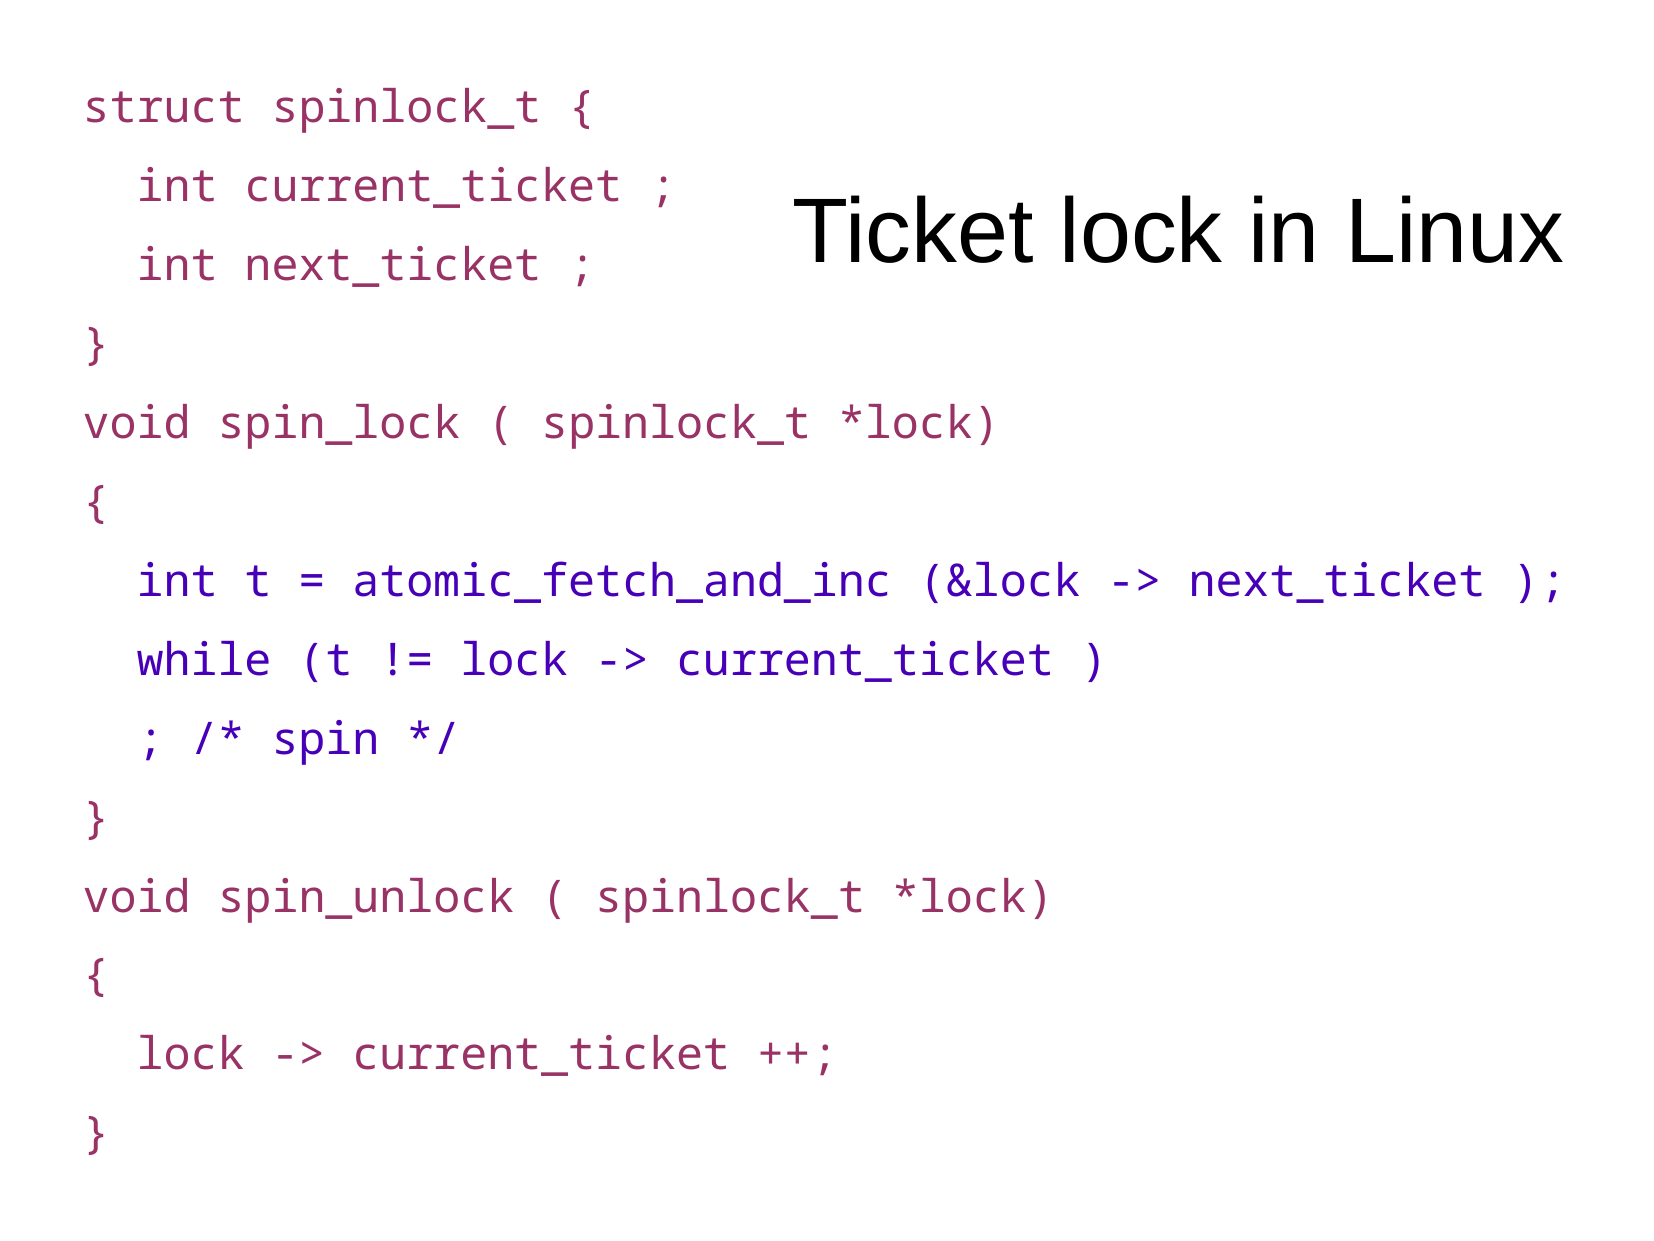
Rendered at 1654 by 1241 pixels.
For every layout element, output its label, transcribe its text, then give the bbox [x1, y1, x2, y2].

list struct spinlock_t { int current_ticket ; int next_ticket ; } void spin_lock ( spinlock_t *lock) { int t = atomic_fetch_and_inc (&lock -> next_ticket ); while (t != lock -> current_ticket ) ; /* spin */ } void spin_unlock ( spinlock_t *lock) { lock -> current_ticket ++; } [82, 75, 1571, 1201]
title Ticket lock in Linux [787, 49, 1571, 413]
